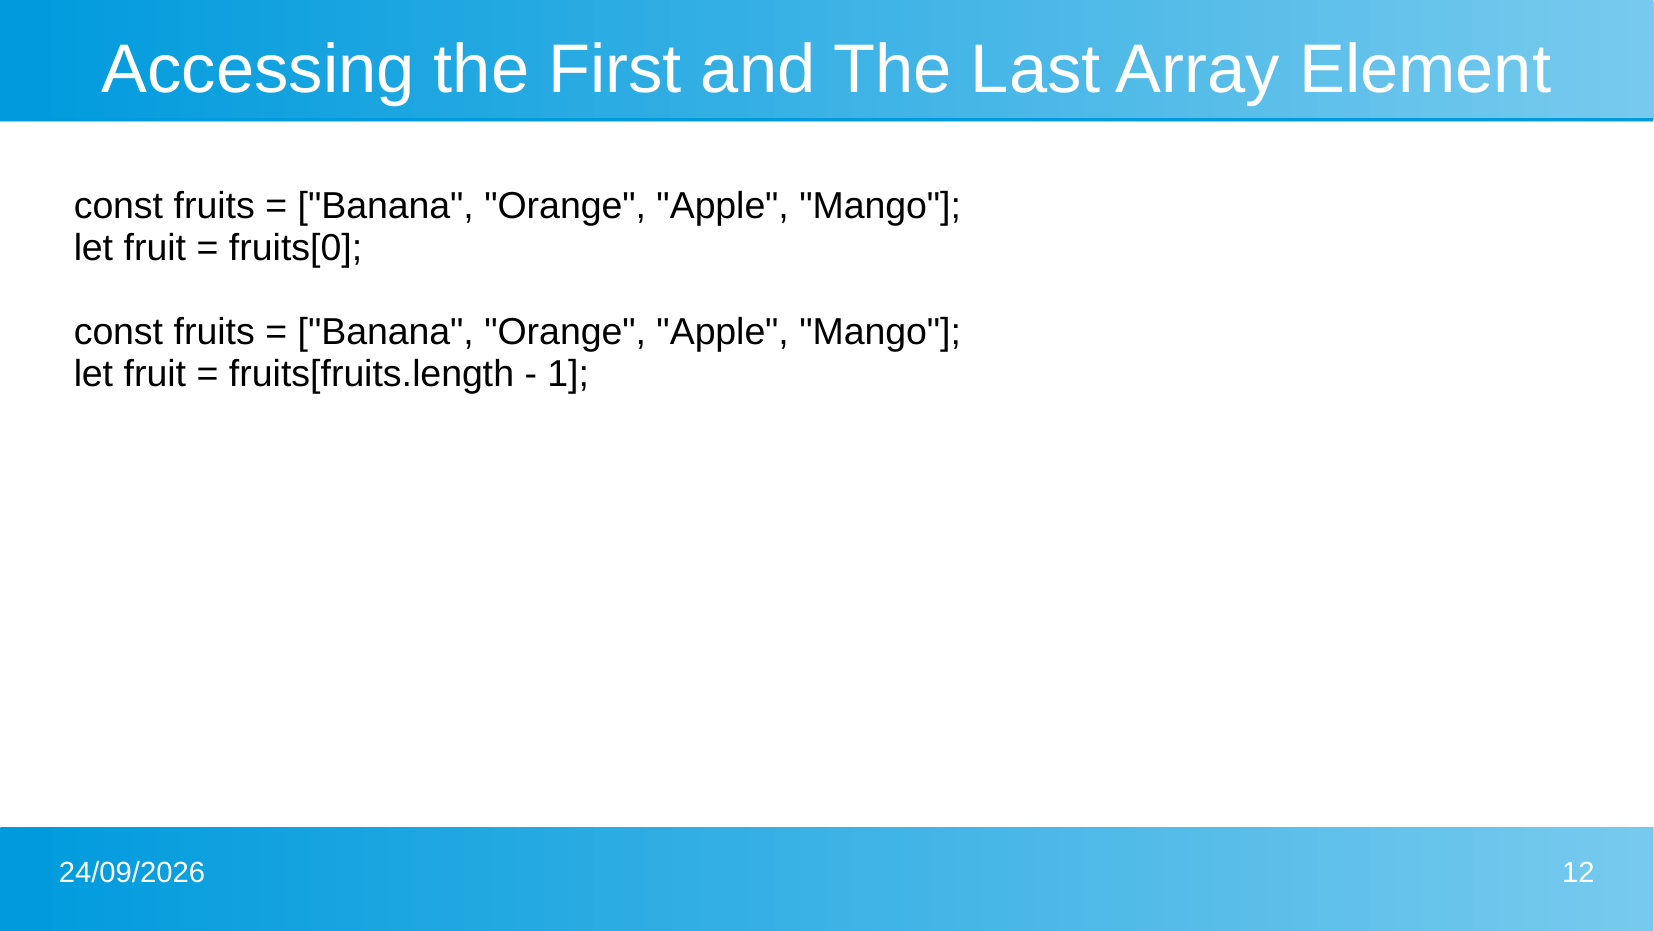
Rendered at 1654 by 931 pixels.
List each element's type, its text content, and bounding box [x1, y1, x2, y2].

text_box const fruits = ["Banana", "Orange", "Apple", "Mango"]; let fruit = fruits[0]; const fruits = ["Banana", "Orange", "Apple", "Mango"]; let fruit = fruits[fruits.length - 1]; [59, 177, 1506, 402]
title Accessing the First and The Last Array Element [59, 29, 1595, 108]
